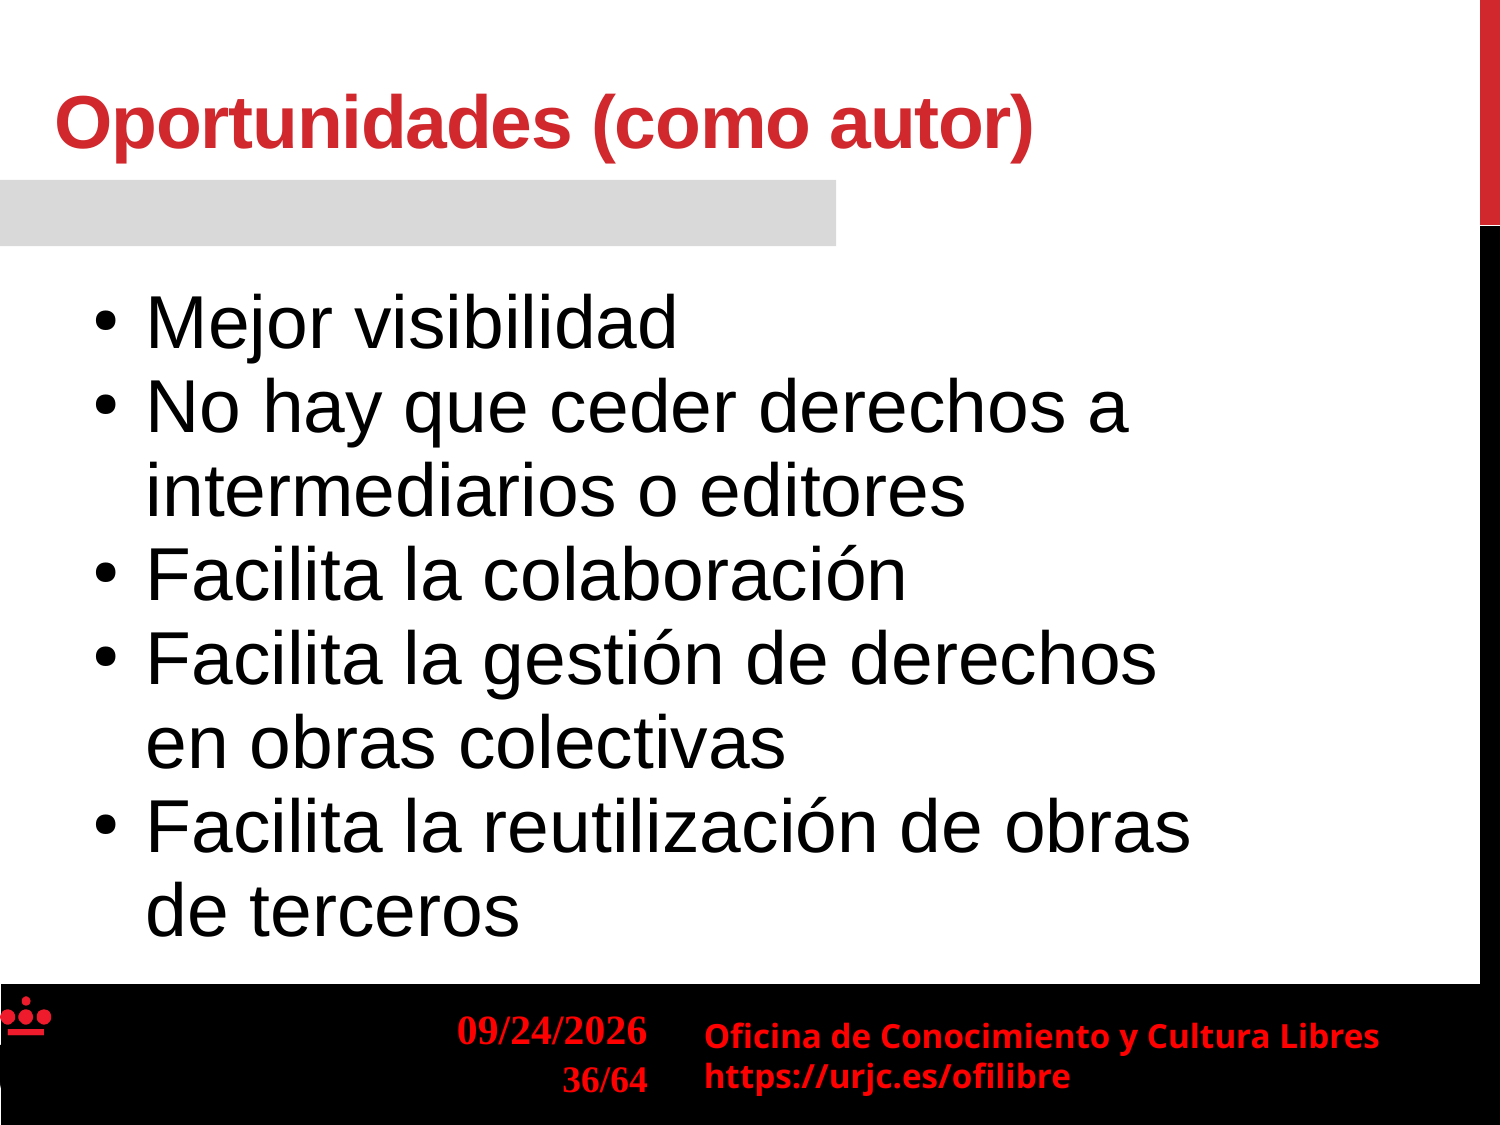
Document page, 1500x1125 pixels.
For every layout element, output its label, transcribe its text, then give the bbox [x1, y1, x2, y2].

title [75, 15, 1425, 172]
text_box Mejor visibilidad No hay que ceder derechos a intermediarios o editores Facilita la colaboración Facilita la gestión de derechos en obras colectivas Facilita la reutilización de obras de terceros [60, 273, 1254, 961]
text_box Oportunidades (como autor) [39, 24, 1366, 172]
